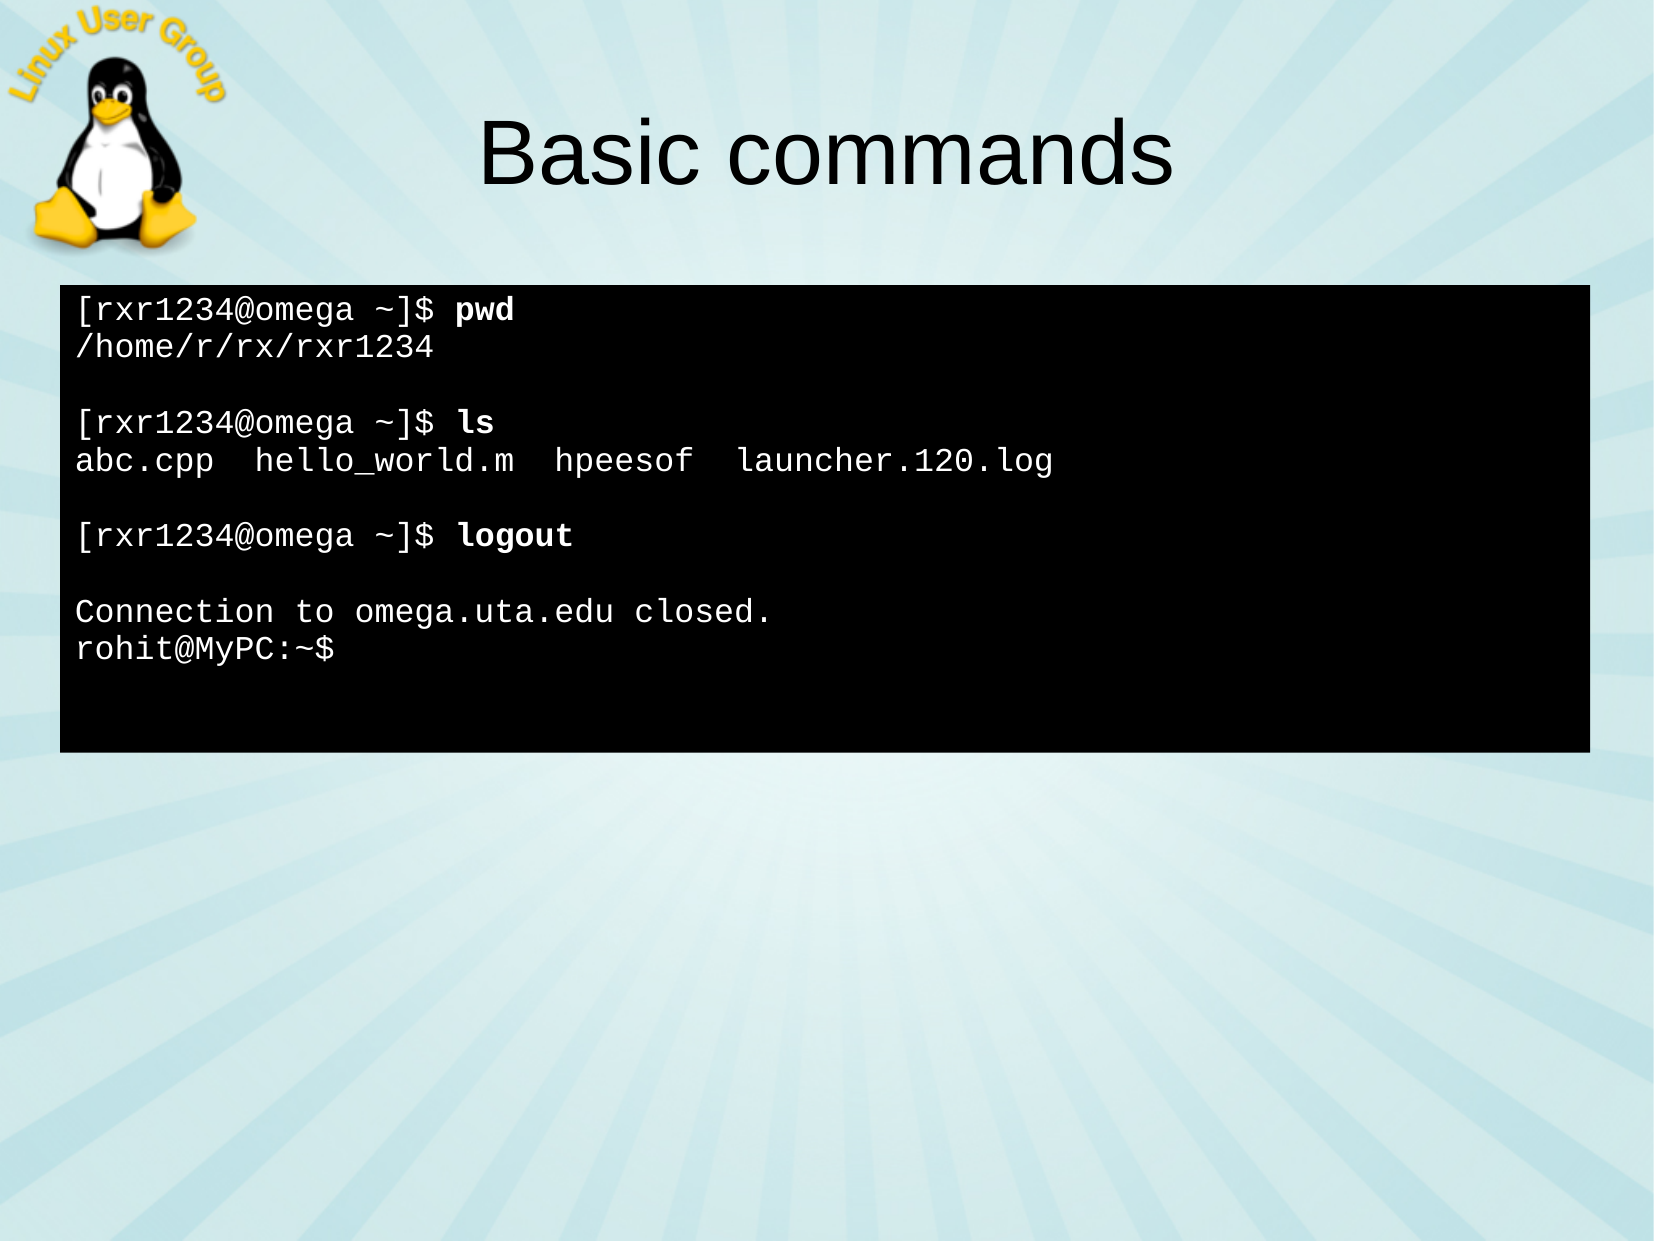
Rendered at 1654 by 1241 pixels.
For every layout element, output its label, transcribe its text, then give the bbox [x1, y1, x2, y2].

text_box [rxr1234@omega ~]$ pwd /home/r/rx/rxr1234 [rxr1234@omega ~]$ ls abc.cpp hello_world.m hpeesof launcher.120.log [rxr1234@omega ~]$ logout Connection to omega.uta.edu closed. rohit@MyPC:~$ [60, 285, 1591, 753]
picture [0, 0, 1654, 1241]
title Basic commands [82, 49, 1571, 257]
